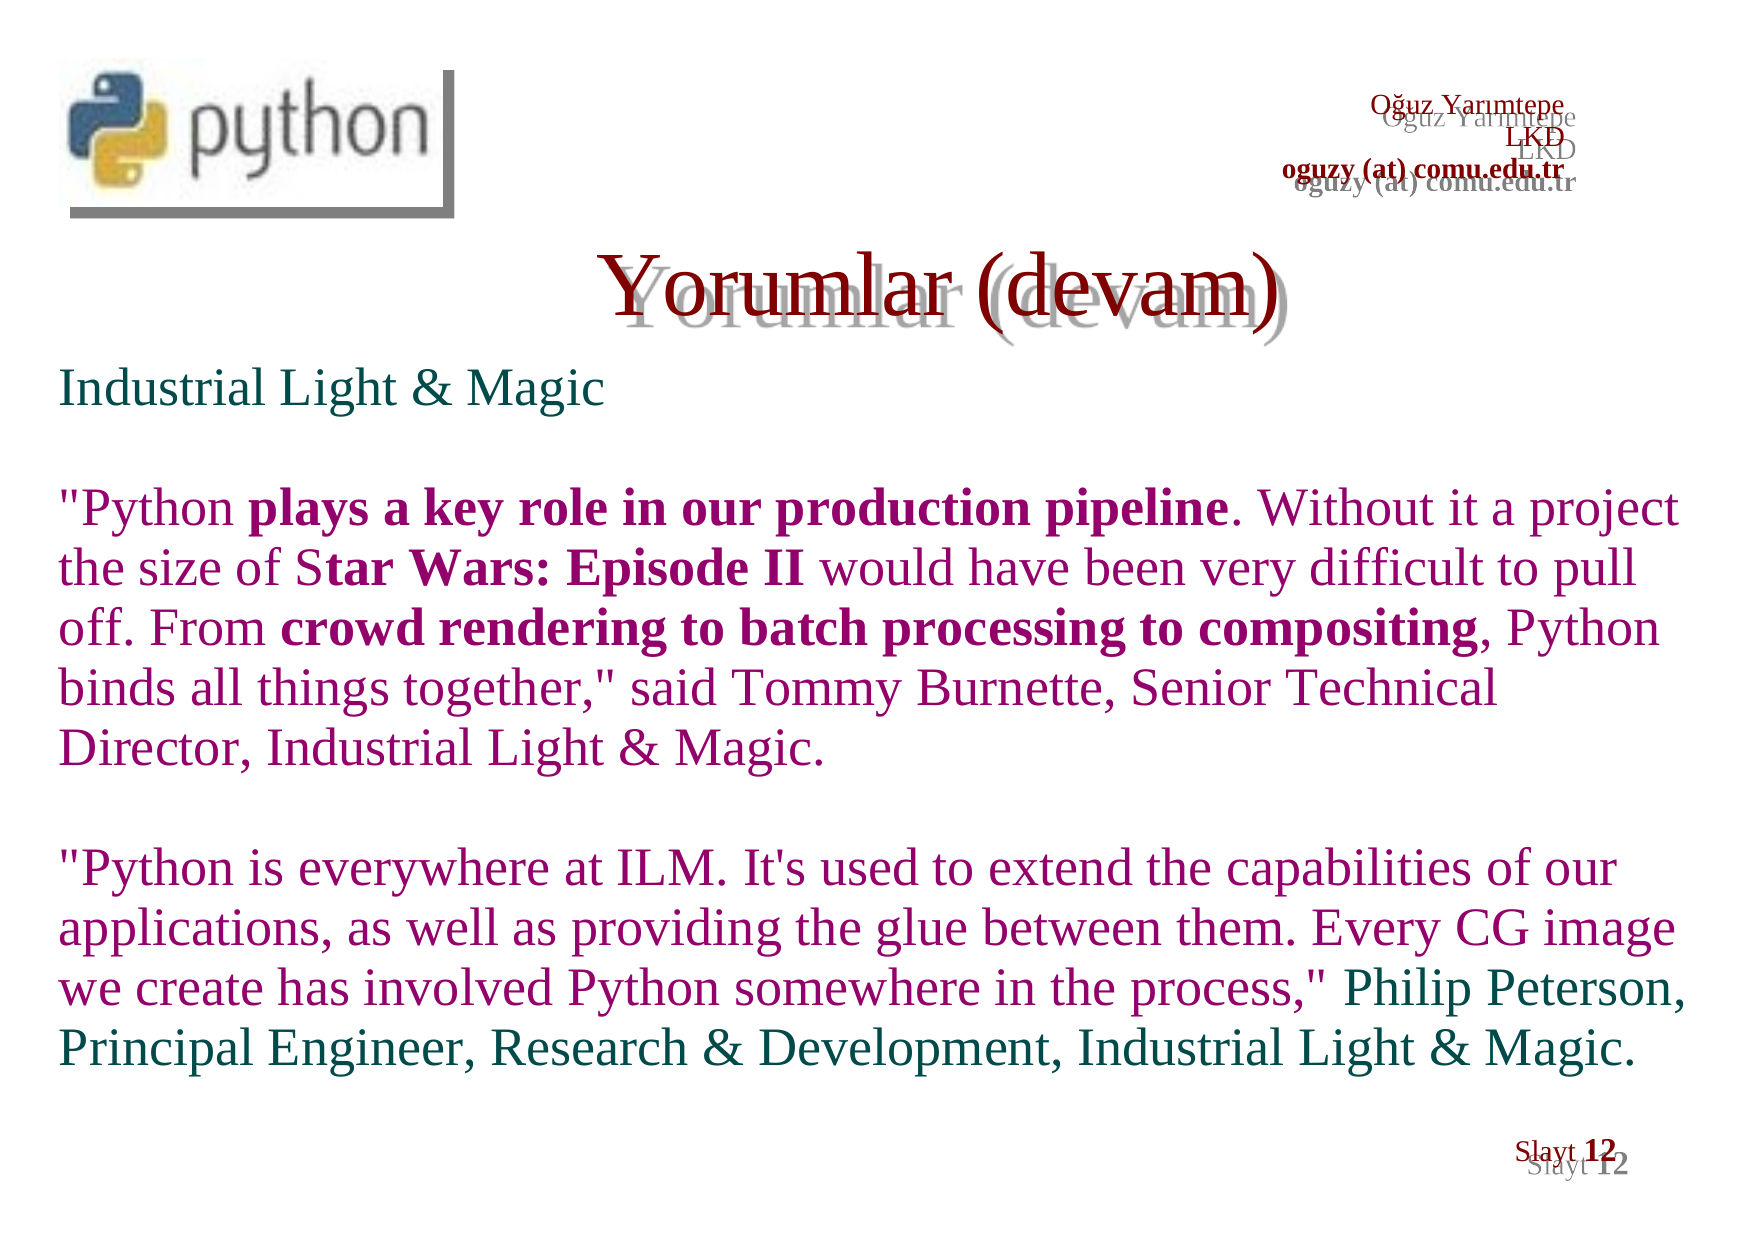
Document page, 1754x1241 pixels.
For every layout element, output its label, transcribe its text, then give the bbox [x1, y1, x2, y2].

subtitle Industrial Light & Magic "Python plays a key role in our production pipeline. Without it a project the size of Star Wars: Episode II would have been very difficult to pull off. From crowd rendering to batch processing to compositing, Python binds all things together," said Tommy Burnette, Senior Technical Director, Industrial Light & Magic. "Python is everywhere at ILM. It's used to extend the capabilities of our applications, as well as providing the glue between them. Every CG image we create has involved Python somewhere in the process," Philip Peterson, Principal Engineer, Research & Development, Industrial Light & Magic. [59, 313, 1695, 1182]
picture [59, 58, 443, 207]
title Yorumlar (devam) [194, 214, 1684, 313]
